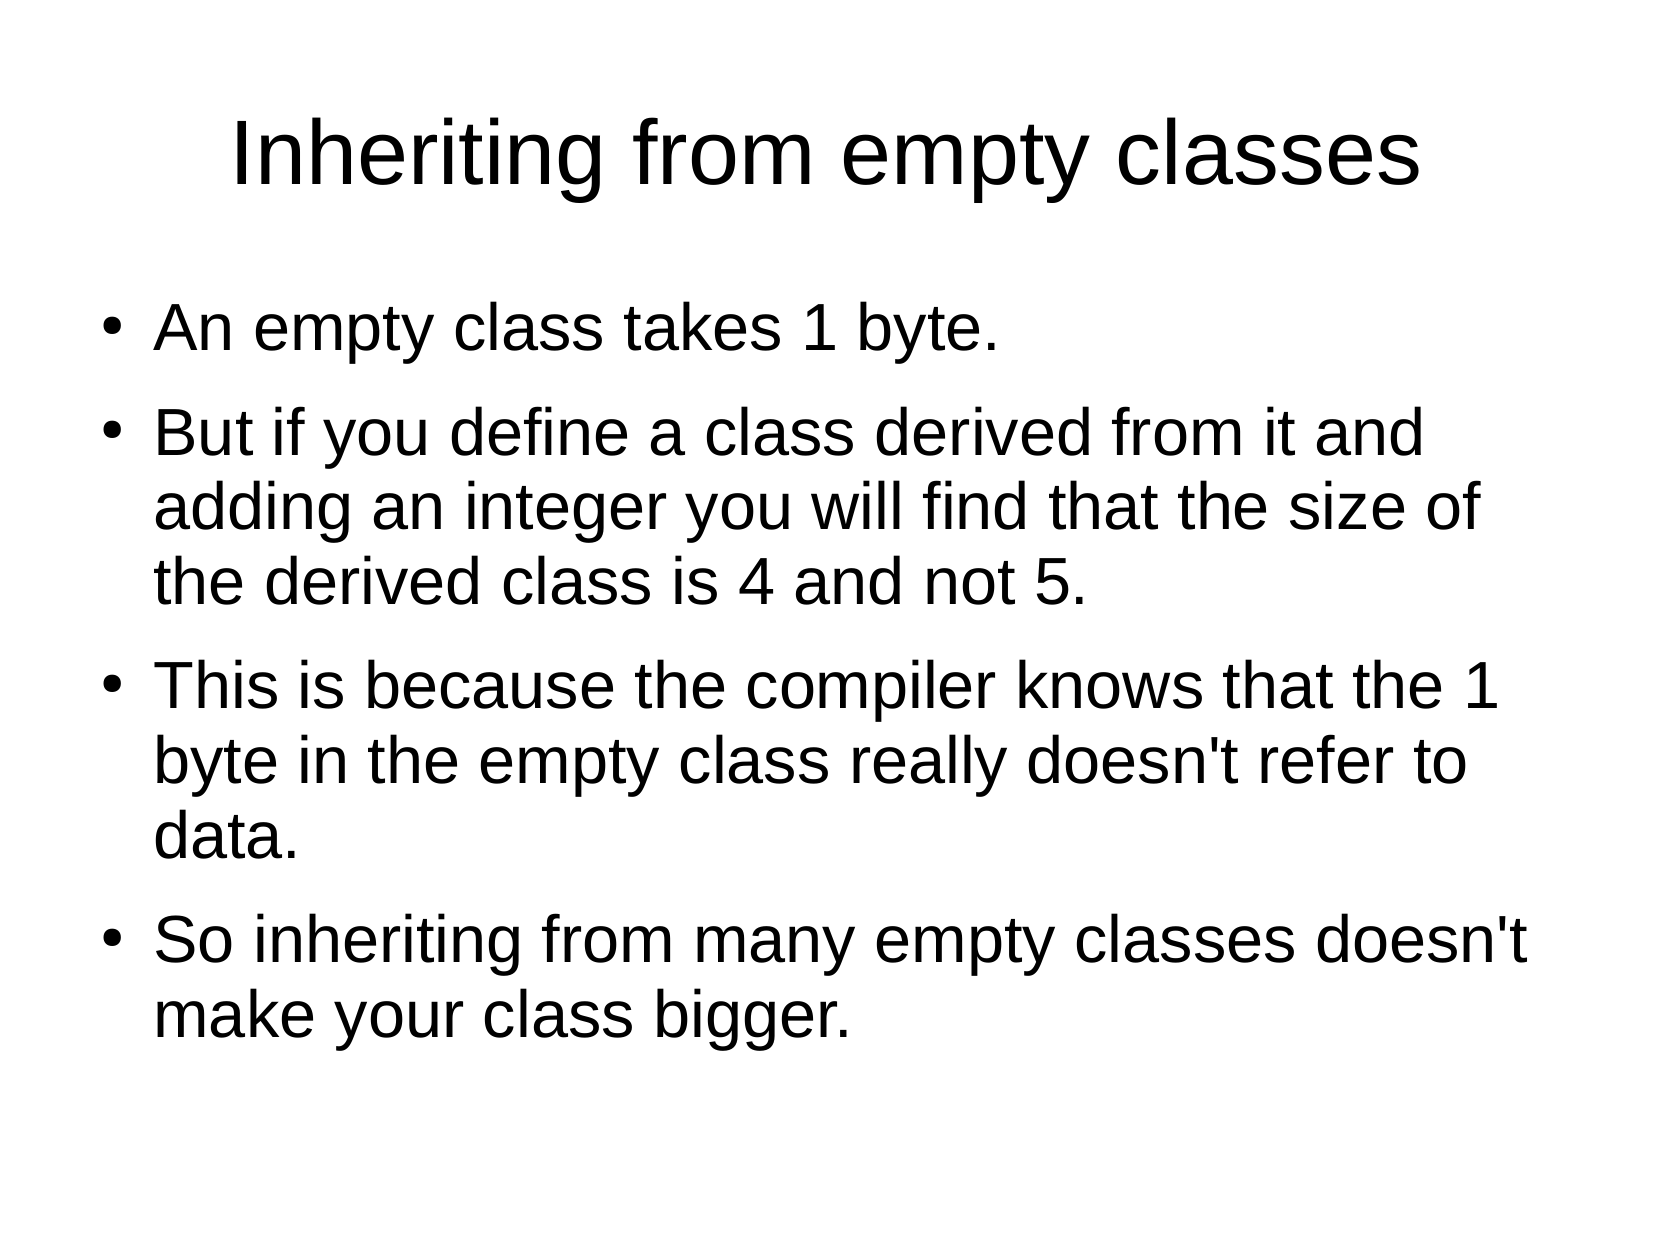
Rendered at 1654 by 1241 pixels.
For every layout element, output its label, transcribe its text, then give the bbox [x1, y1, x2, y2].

list An empty class takes 1 byte. But if you define a class derived from it and adding an integer you will find that the size of the derived class is 4 and not 5. This is because the compiler knows that the 1 byte in the empty class really doesn't refer to data. So inheriting from many empty classes doesn't make your class bigger. [82, 290, 1571, 1109]
title Inheriting from empty classes [82, 49, 1571, 257]
